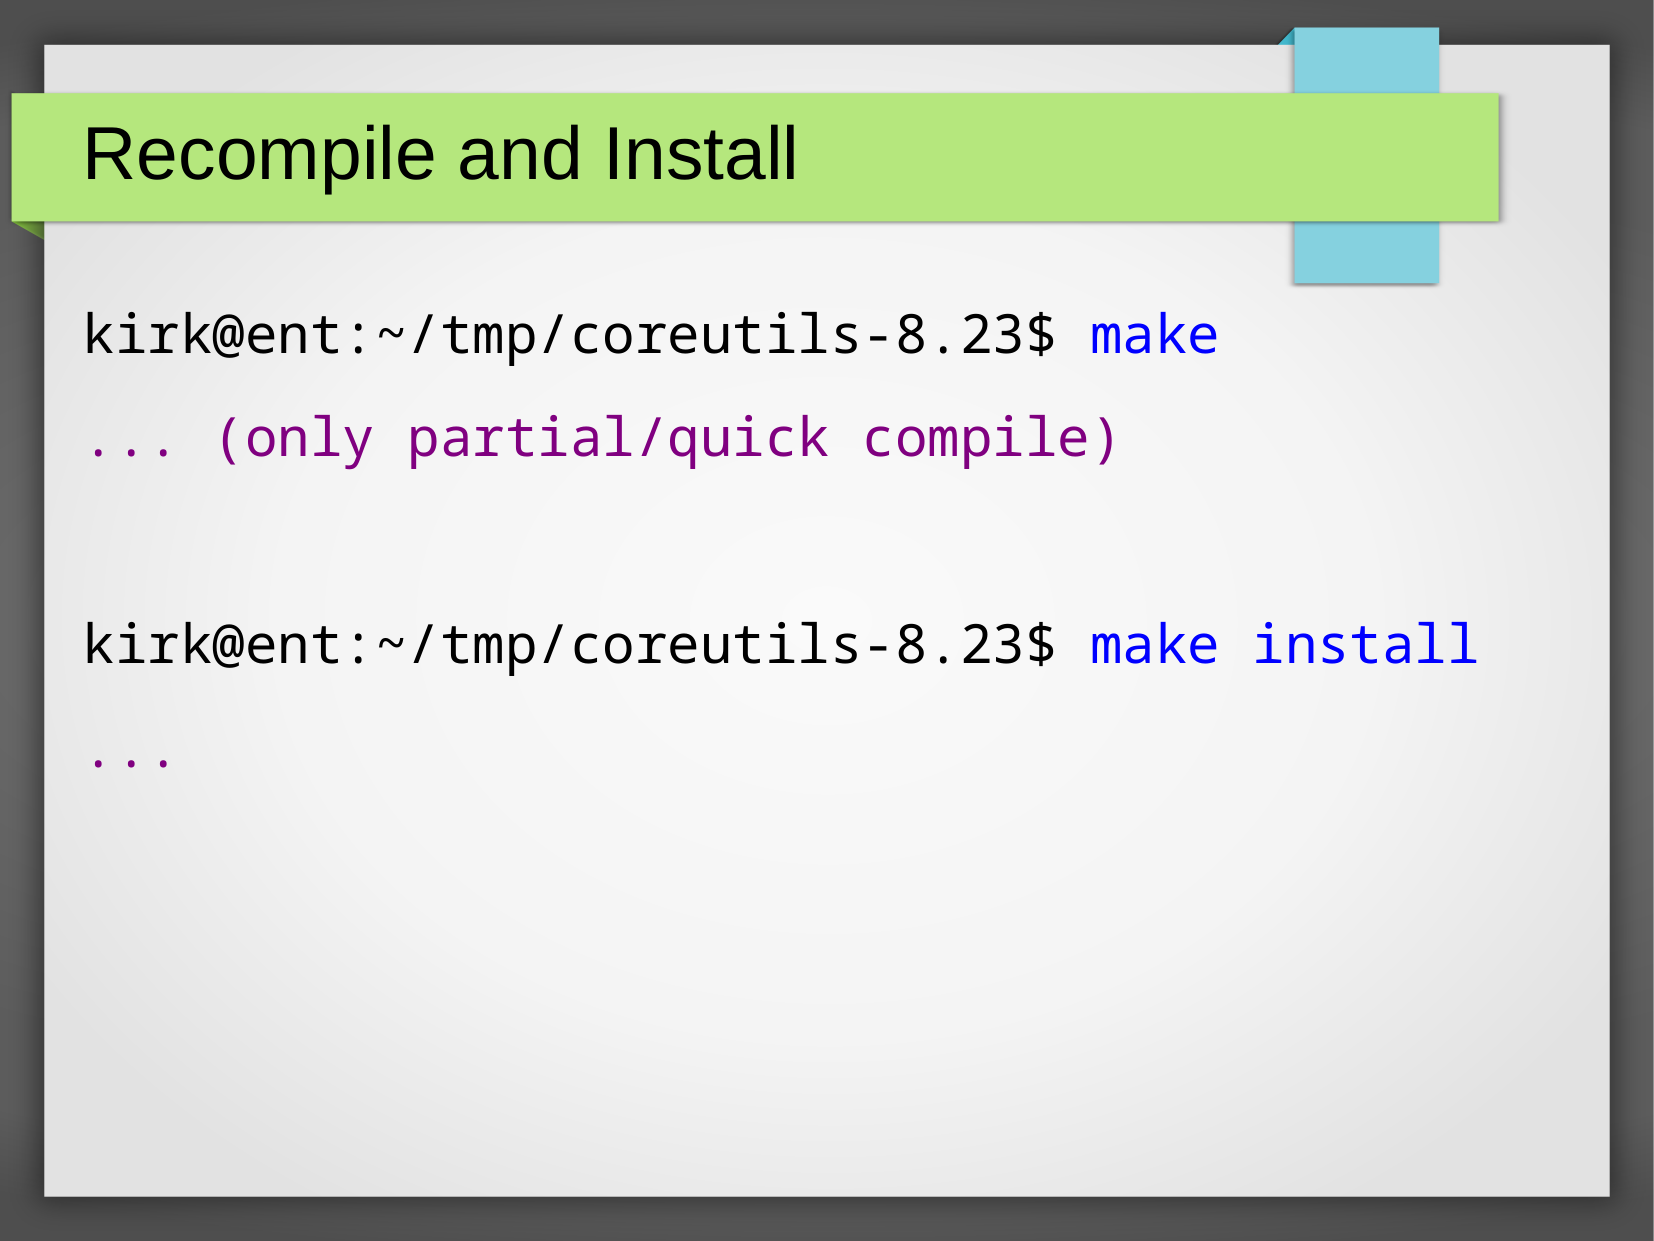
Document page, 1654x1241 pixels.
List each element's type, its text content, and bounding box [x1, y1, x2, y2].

picture [0, 0, 1654, 1241]
list kirk@ent:~/tmp/coreutils-8.23$ make ... (only partial/quick compile) kirk@ent:~/tmp/coreutils-8.23$ make install ... [82, 295, 1571, 1123]
title Recompile and Install [82, 94, 1264, 213]
